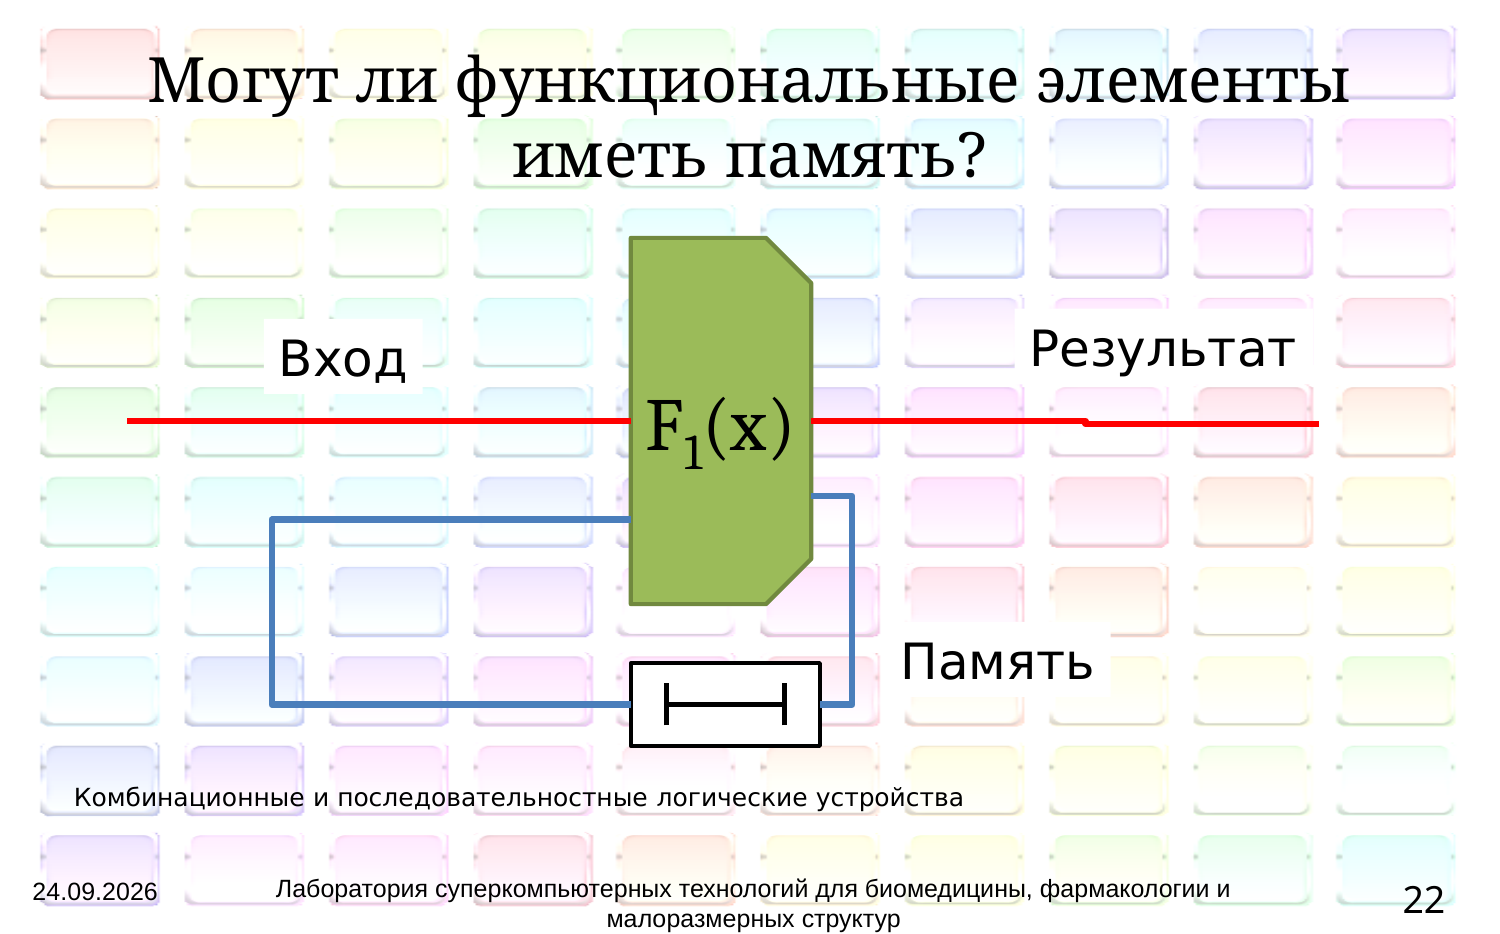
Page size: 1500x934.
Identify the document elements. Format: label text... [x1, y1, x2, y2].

title Могут ли функциональные элементы иметь память? [75, 32, 1426, 198]
text_box F1(x) [630, 367, 823, 487]
text_box Результат [1014, 308, 1314, 384]
text_box Комбинационные и последовательностные логические устройства [59, 774, 980, 819]
text_box [630, 237, 812, 367]
picture [0, 0, 1500, 933]
text_box Лаборатория суперкомпьютерных технологий для биомедицины, фармакологии и малоразмерных структур [171, 864, 1338, 915]
text_box [630, 487, 812, 605]
text_box 18.11.2012 [17, 868, 184, 918]
text_box Вход [263, 318, 423, 394]
text_box Память [885, 621, 1111, 697]
text_box [631, 663, 820, 746]
text_box <number> [1387, 868, 1473, 918]
